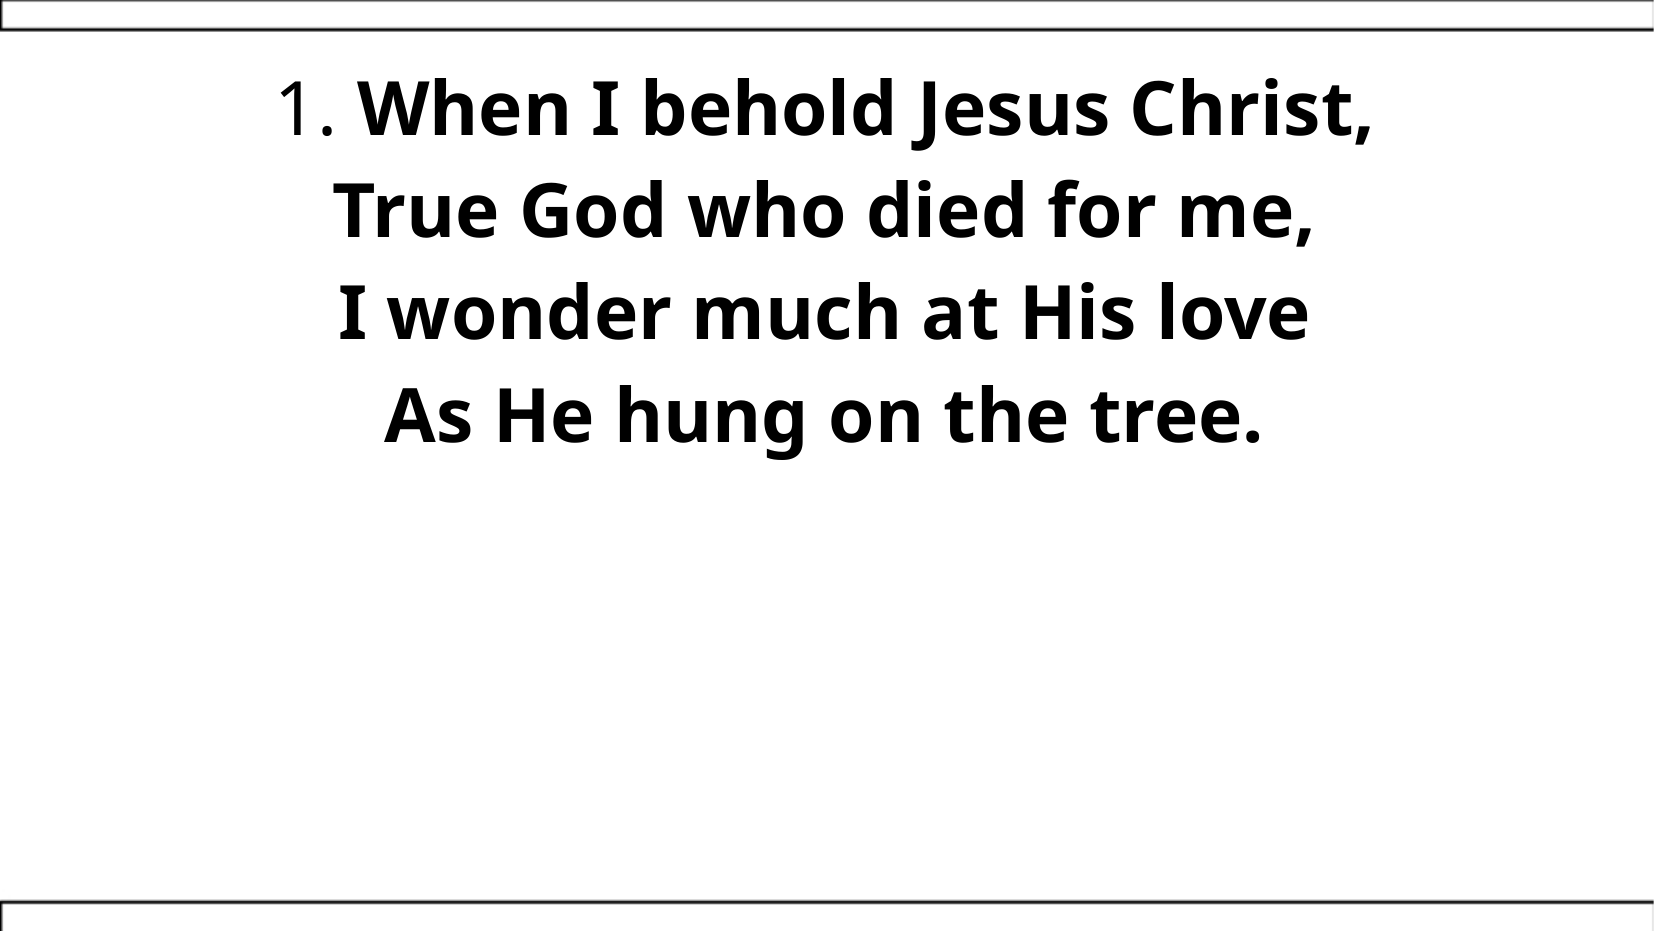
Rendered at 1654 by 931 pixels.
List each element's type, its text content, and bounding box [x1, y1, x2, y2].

text_box 1. When I behold Jesus Christ, True God who died for me, I wonder much at His love As He hung on the tree. [105, 47, 1546, 462]
picture [0, 0, 1654, 931]
